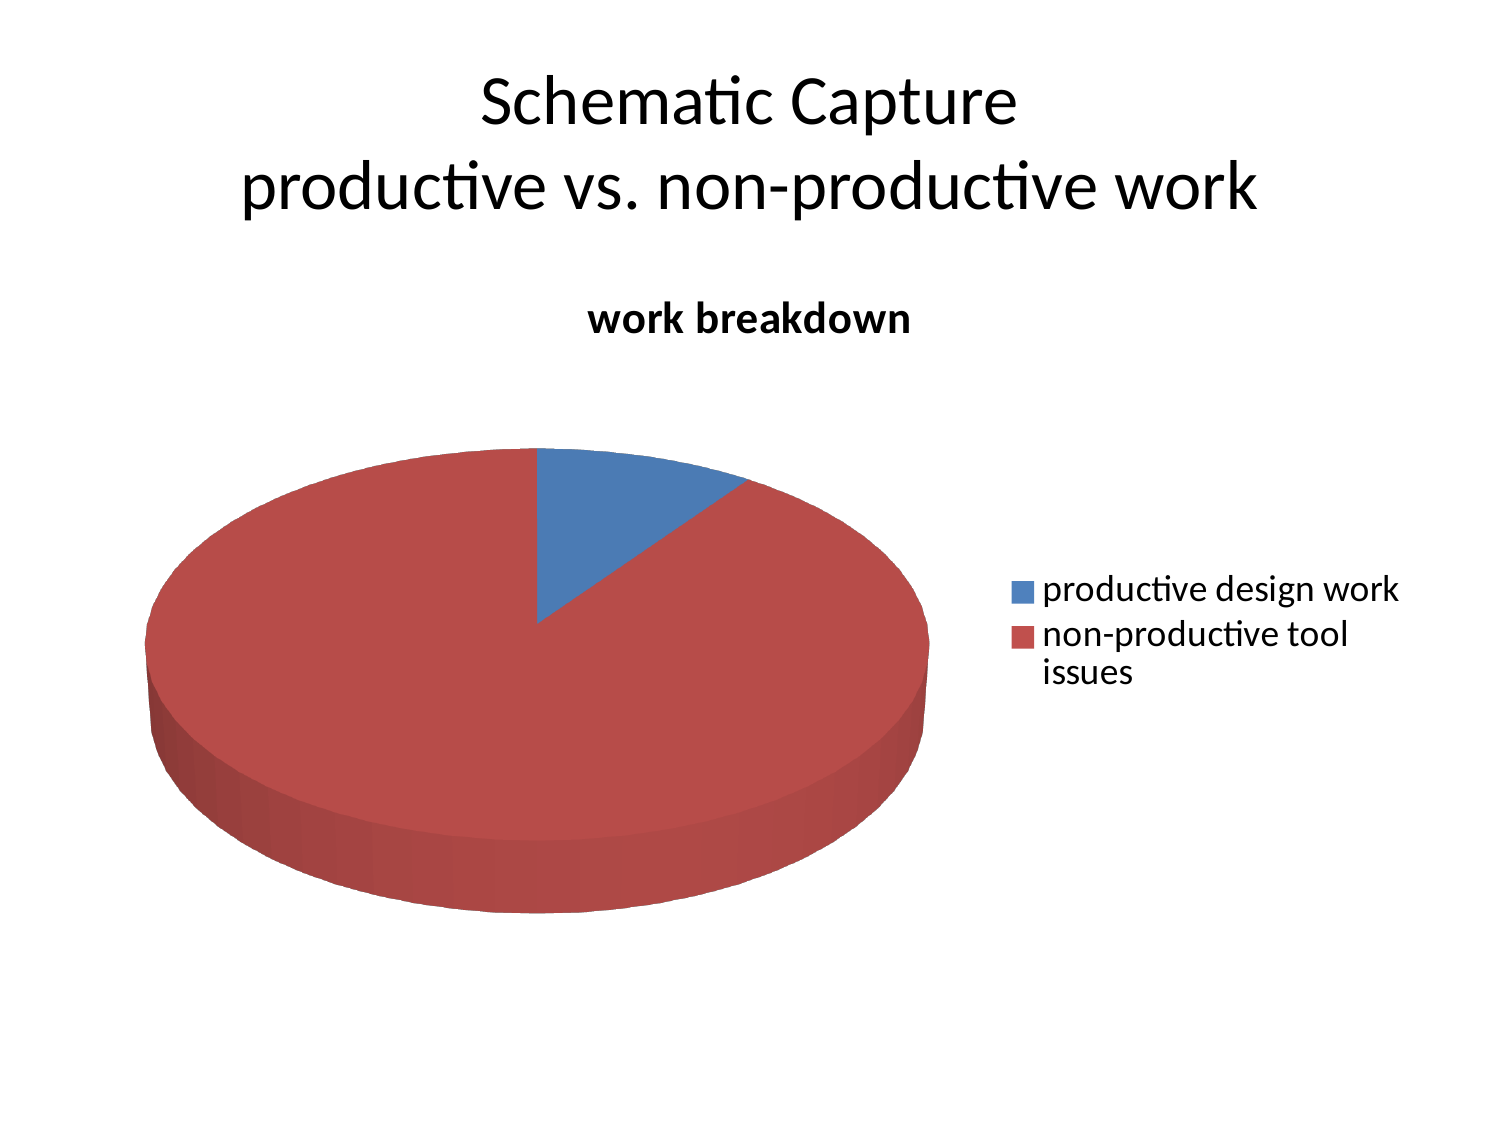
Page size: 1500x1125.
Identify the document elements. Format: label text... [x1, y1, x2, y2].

title Schematic Capture productive vs. non-productive work [75, 45, 1425, 233]
chart [75, 262, 1425, 1005]
